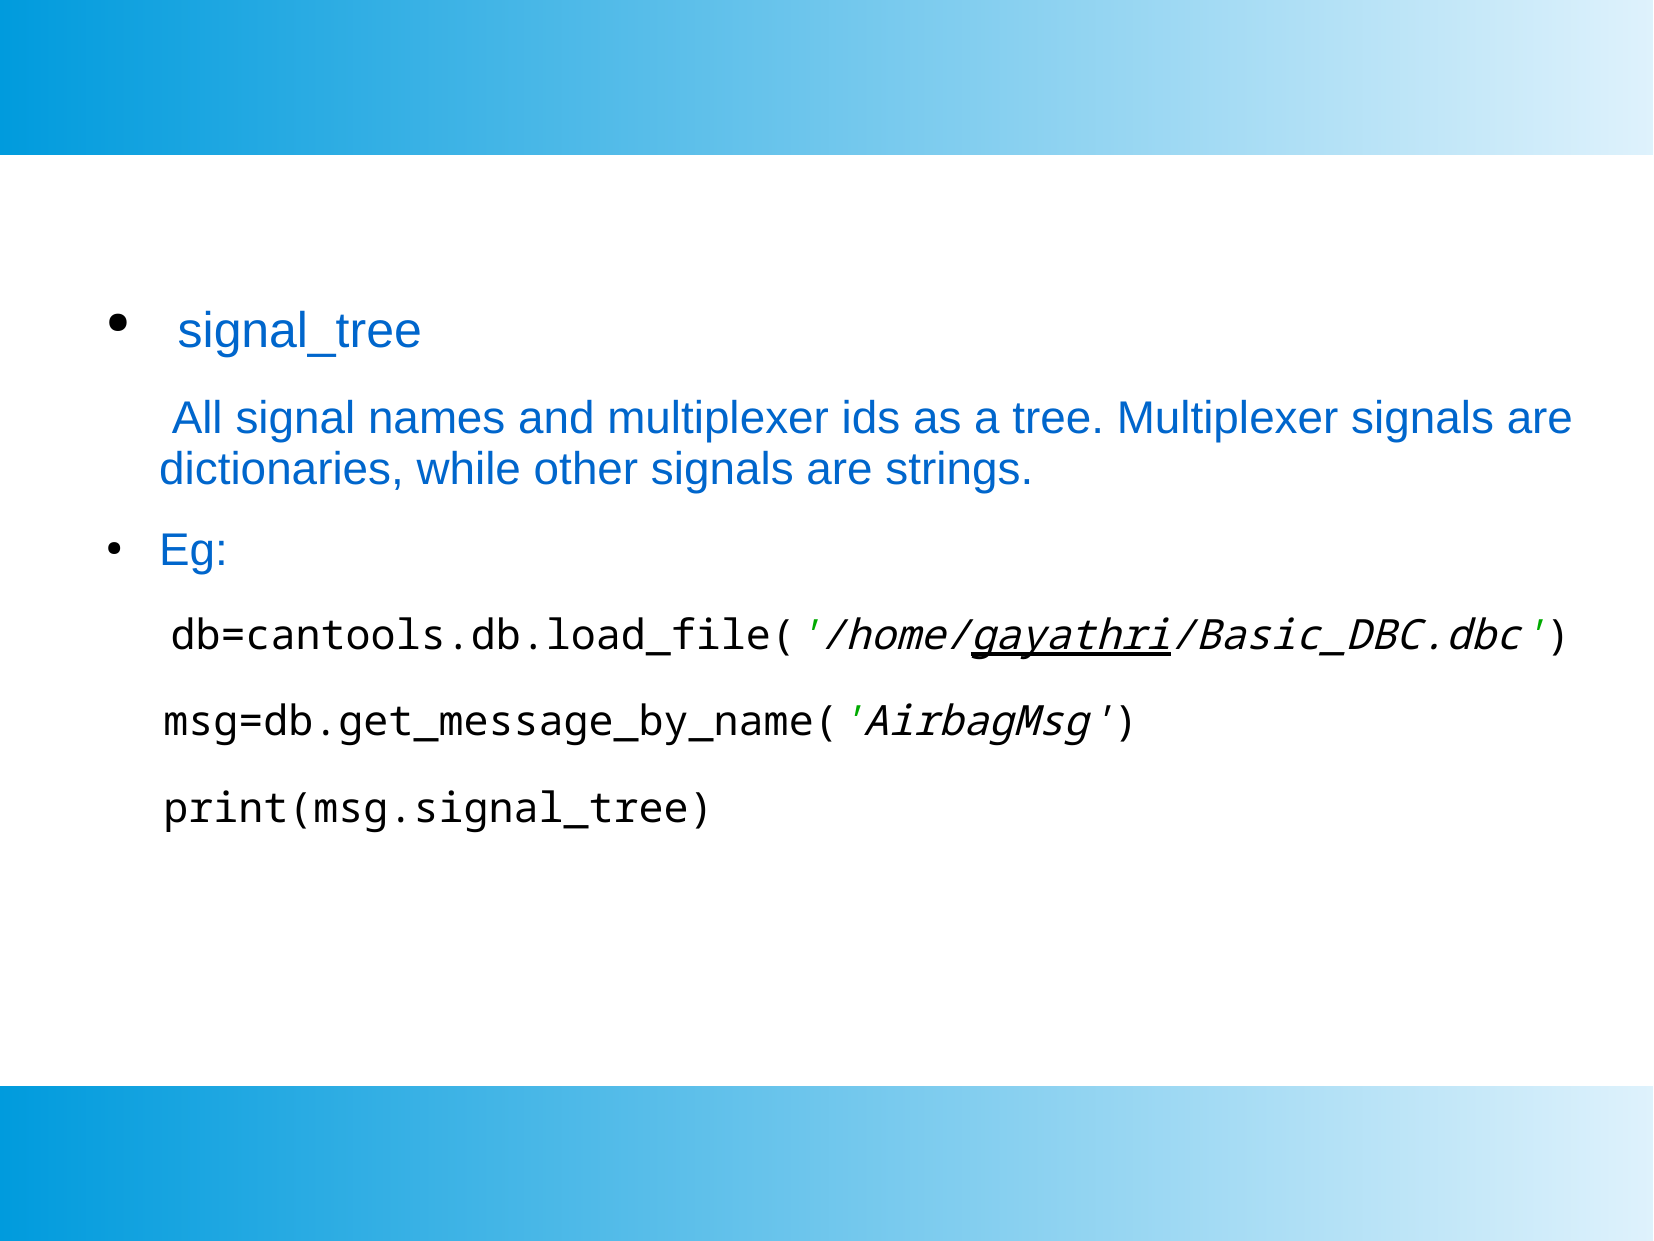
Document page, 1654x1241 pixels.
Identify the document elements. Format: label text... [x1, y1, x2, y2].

list signal_tree All signal names and multiplexer ids as a tree. Multiplexer signals are dictionaries, while other signals are strings. Eg: db=cantools.db.load_file('/home/gayathri/Basic_DBC.dbc') msg=db.get_message_by_name('AirbagMsg') print(msg.signal_tree) [88, 287, 1577, 1007]
